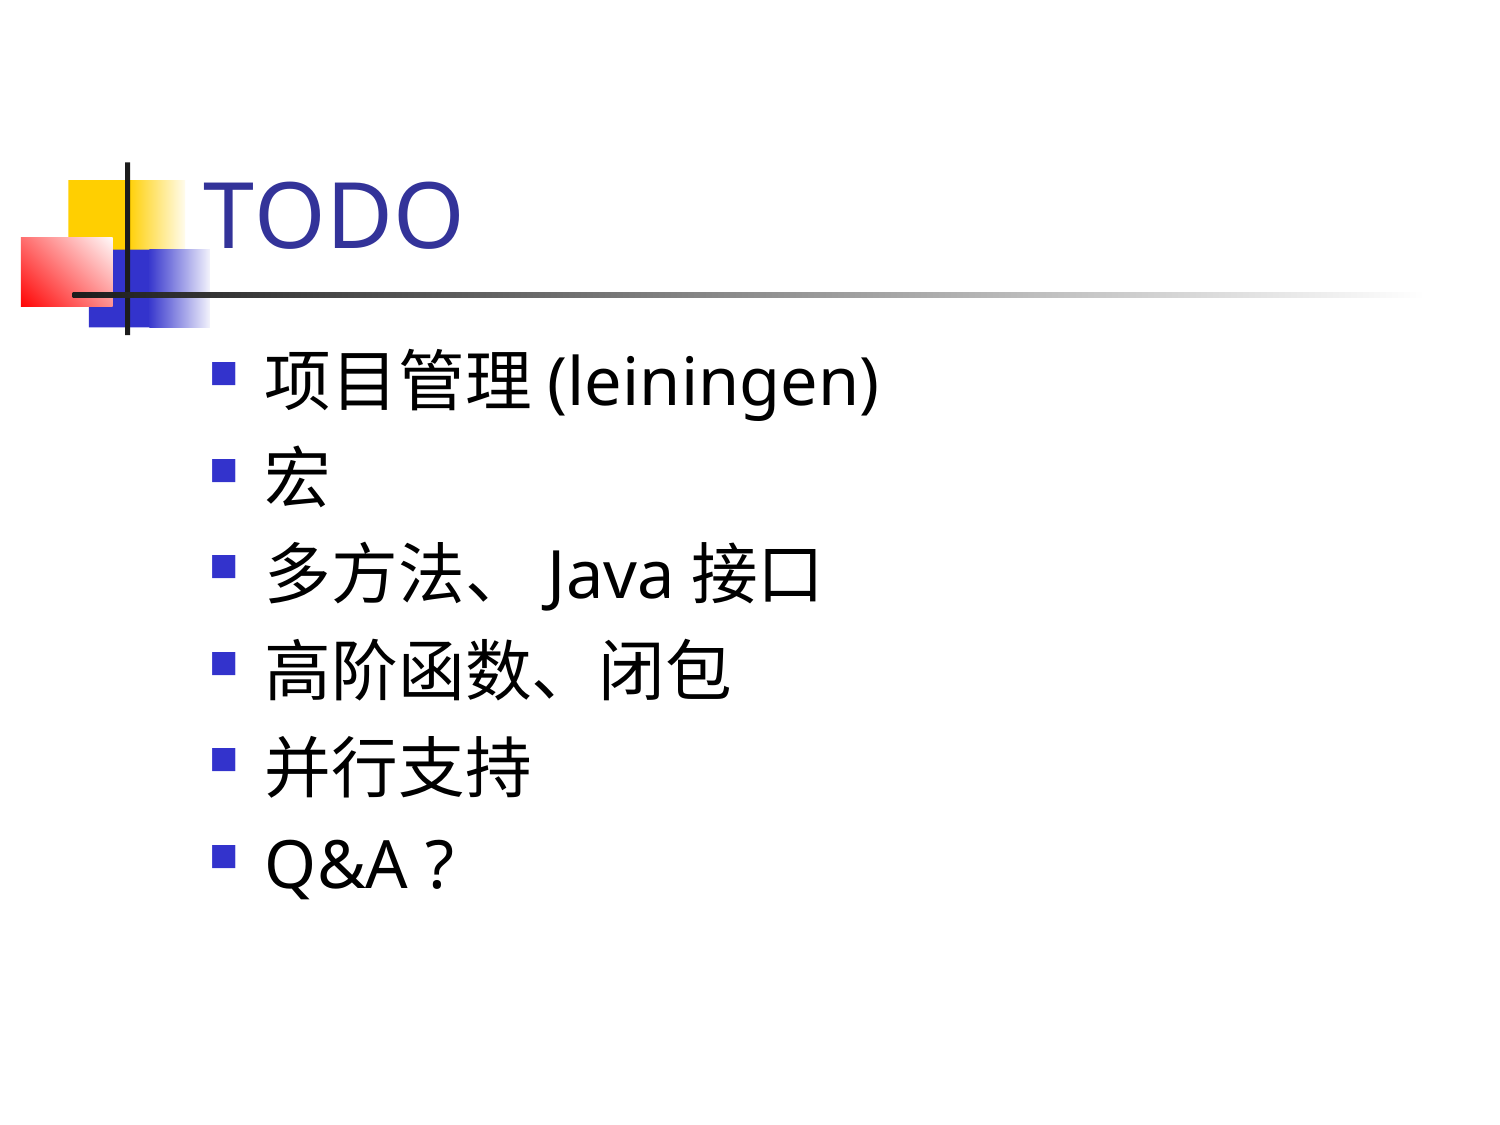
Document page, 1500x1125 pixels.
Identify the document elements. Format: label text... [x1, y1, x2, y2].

list 项目管理(leiningen) 宏 多方法、Java接口 高阶函数、闭包 并行支持 Q&A ? [193, 331, 1469, 1007]
title TODO [188, 35, 1468, 276]
